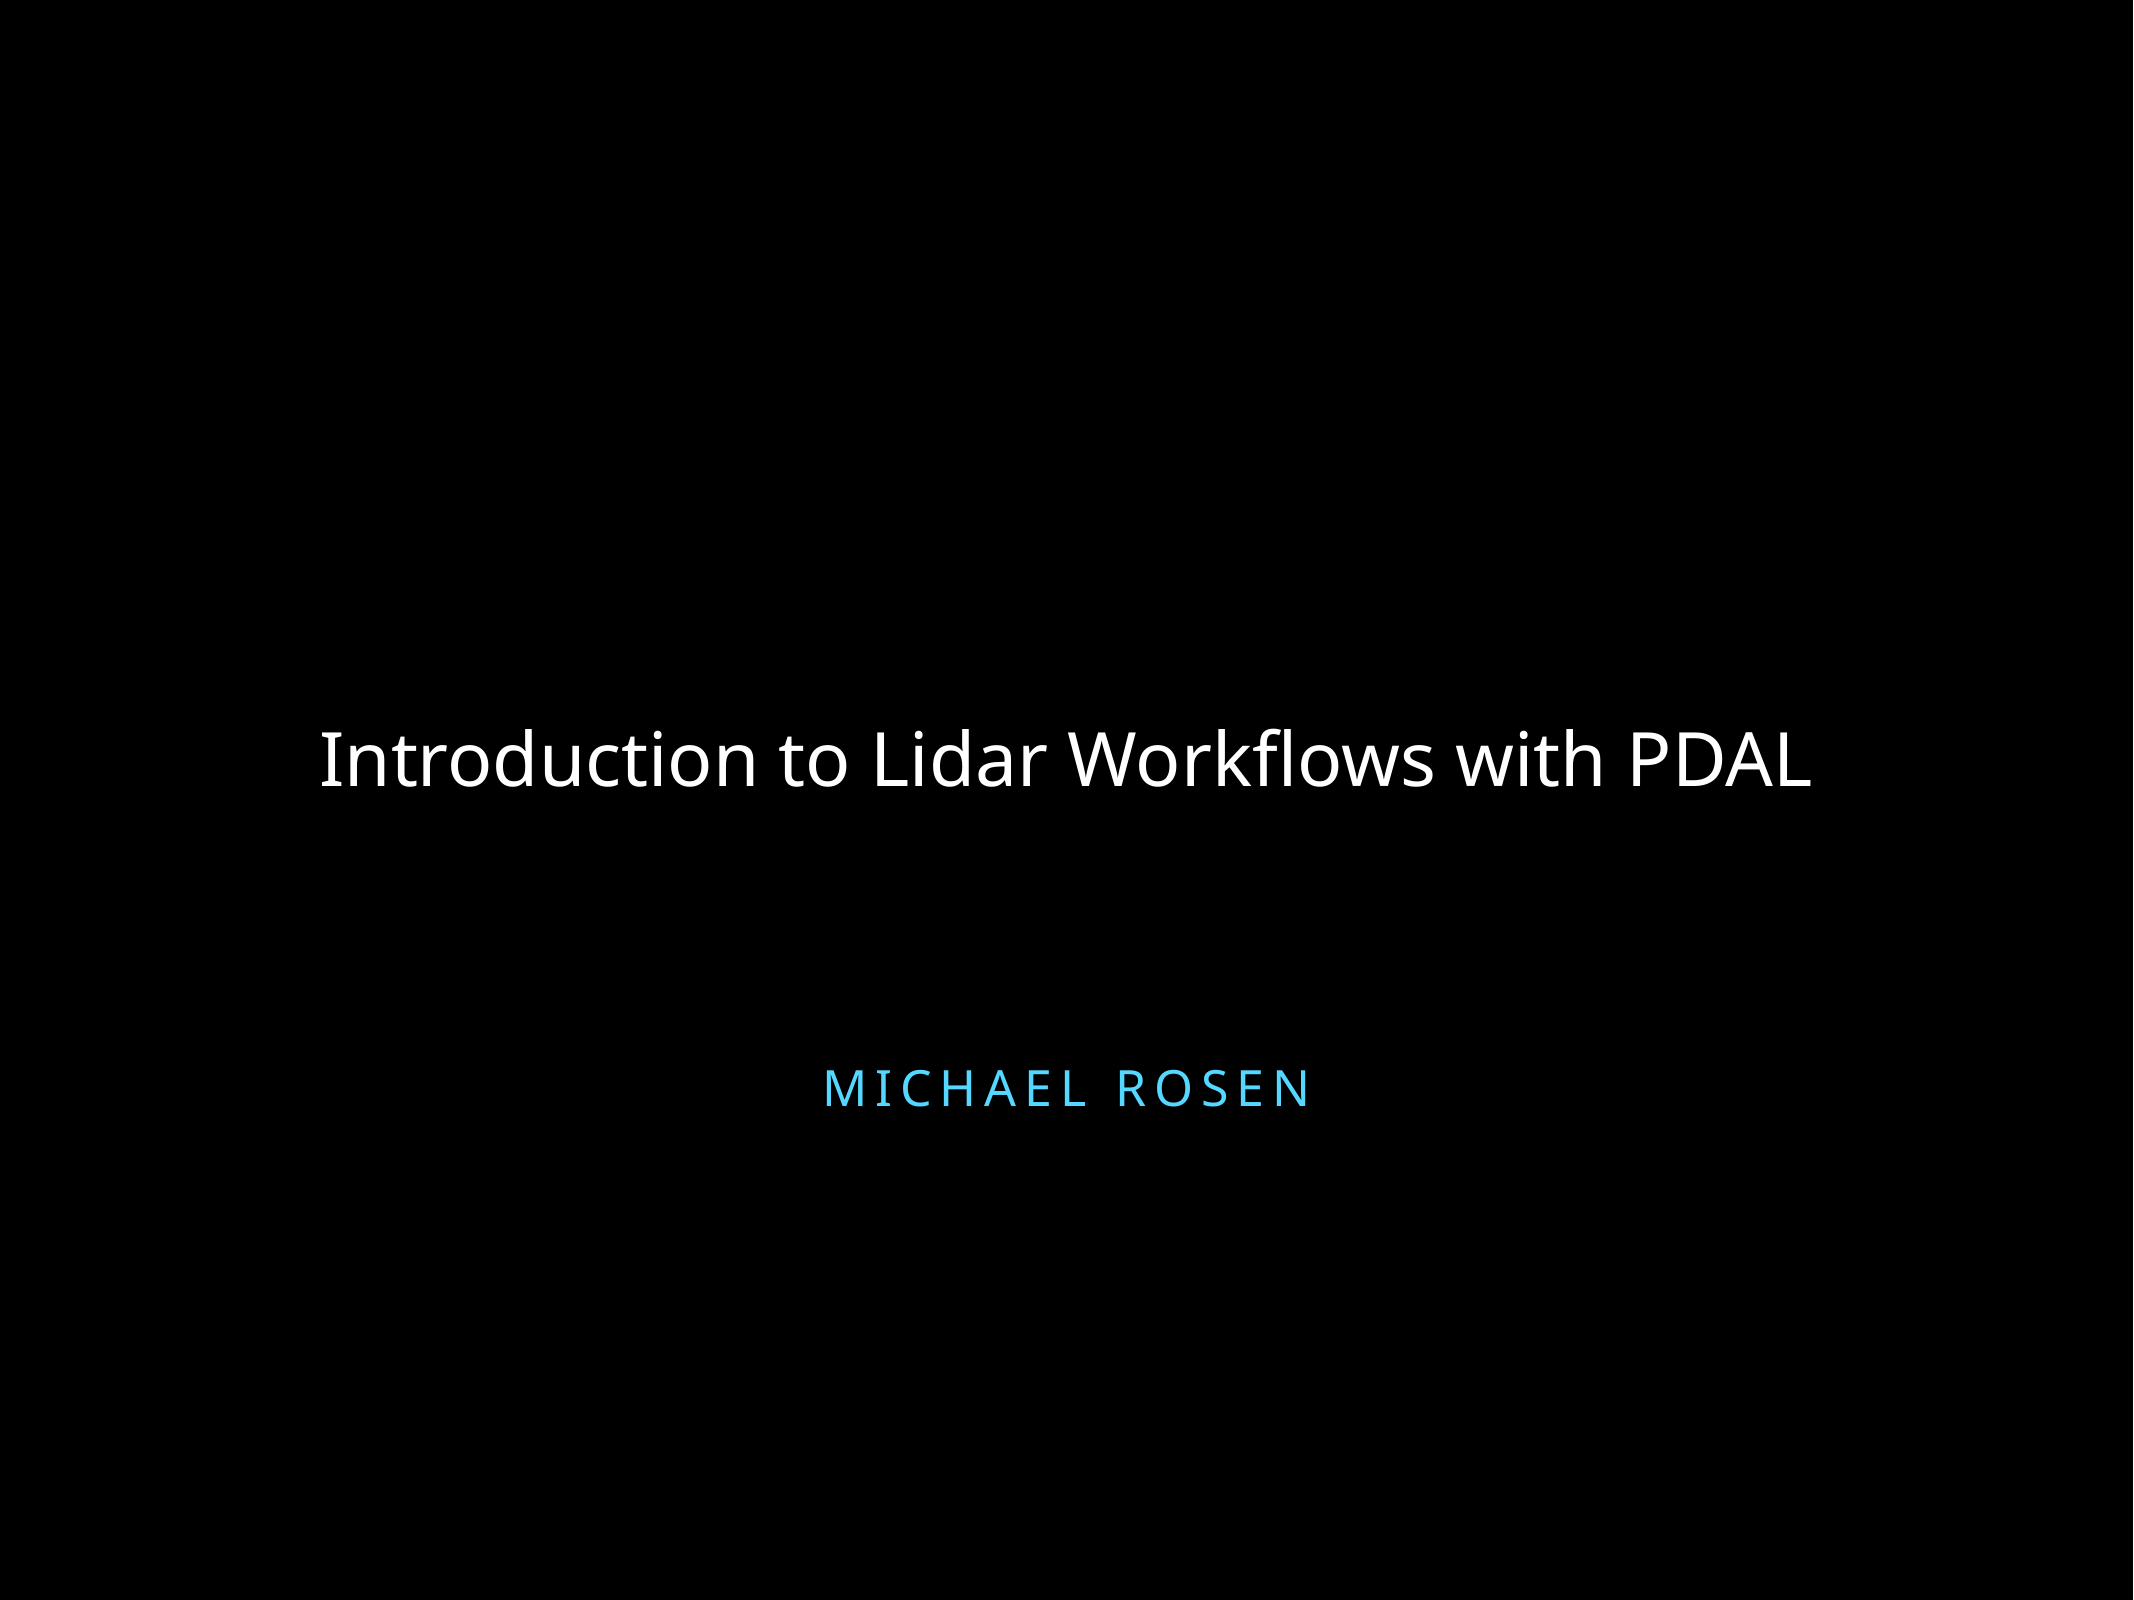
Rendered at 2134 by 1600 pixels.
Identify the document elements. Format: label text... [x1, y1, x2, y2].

list Michael Rosen [208, 1043, 1925, 1130]
list Introduction to Lidar Workflows with PDAL [208, 696, 1925, 816]
